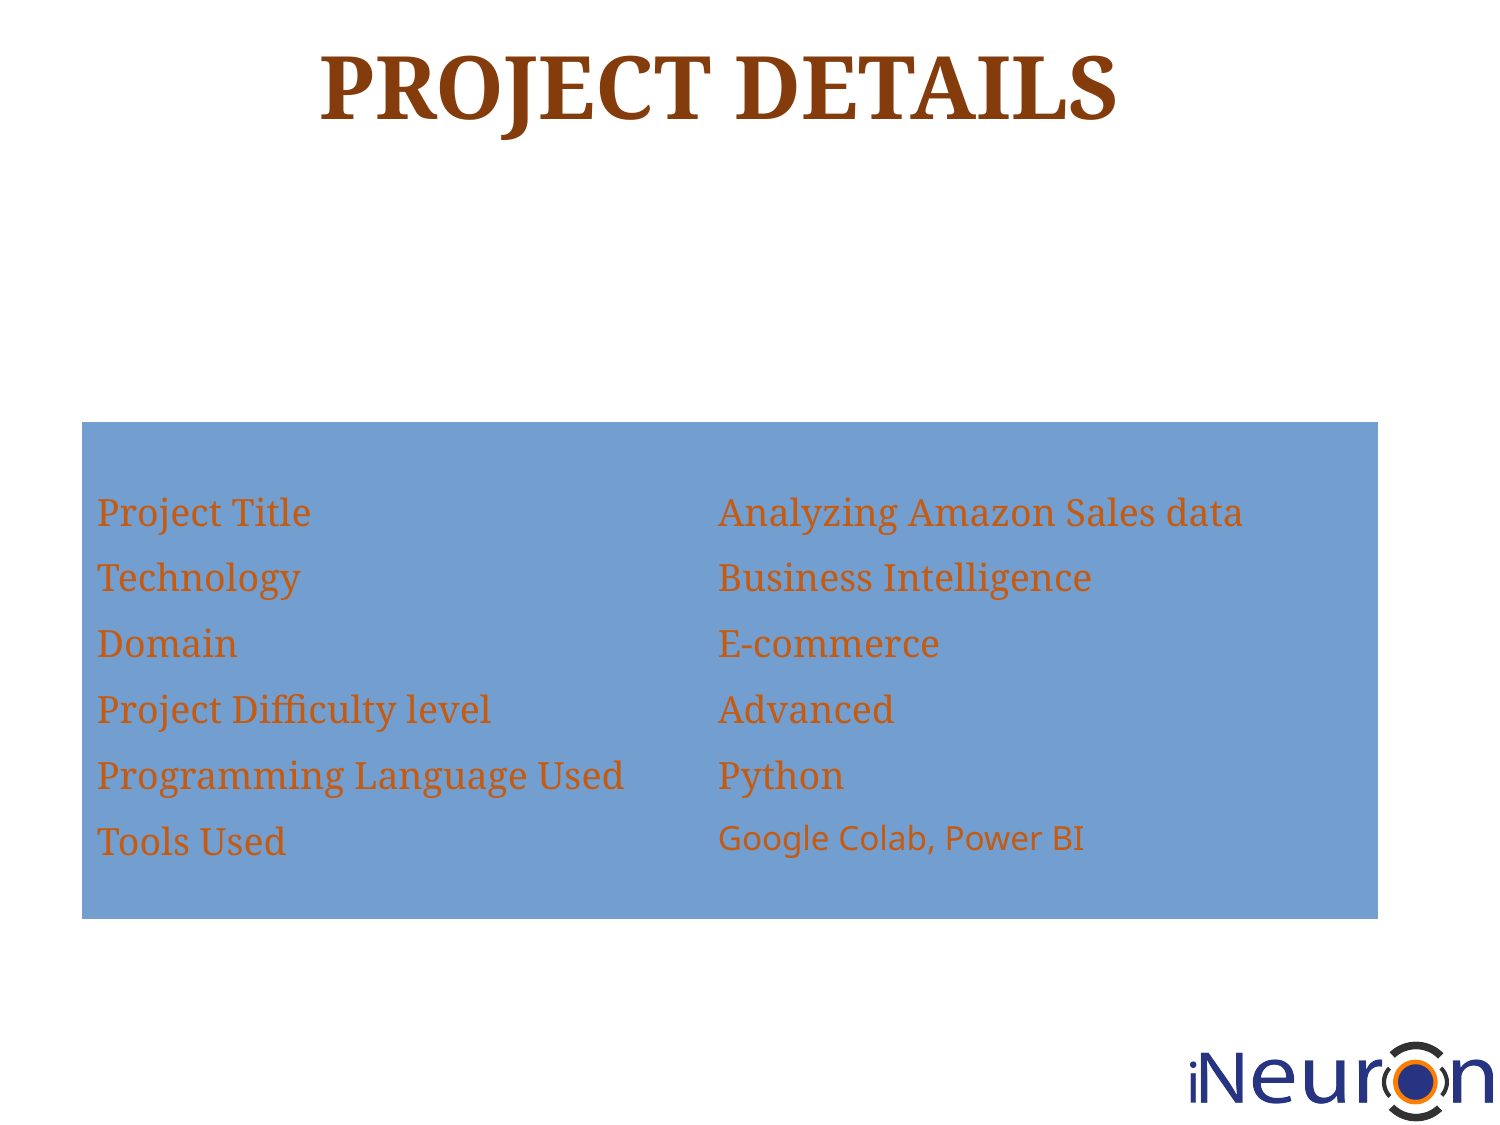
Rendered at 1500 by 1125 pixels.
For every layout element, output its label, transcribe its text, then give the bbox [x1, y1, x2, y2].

table_cell Analyzing Amazon Sales data [703, 479, 1378, 545]
table_header [703, 422, 1378, 479]
table_cell Domain [82, 610, 703, 676]
table_cell Project Title [82, 479, 703, 545]
table_cell Advanced [703, 676, 1378, 742]
table_header [82, 422, 703, 479]
table_cell Project Difficulty level [82, 676, 703, 742]
table_cell Google Colab, Power BI [703, 808, 1378, 919]
table_cell Python [703, 742, 1378, 808]
table_cell Tools Used [82, 808, 703, 919]
table_cell Programming Language Used [82, 742, 703, 808]
title PROJECT DETAILS [304, 24, 1425, 225]
table_cell Business Intelligence [703, 545, 1378, 610]
picture [1186, 1029, 1500, 1125]
table_cell Technology [82, 545, 703, 610]
table_cell E-commerce [703, 610, 1378, 676]
